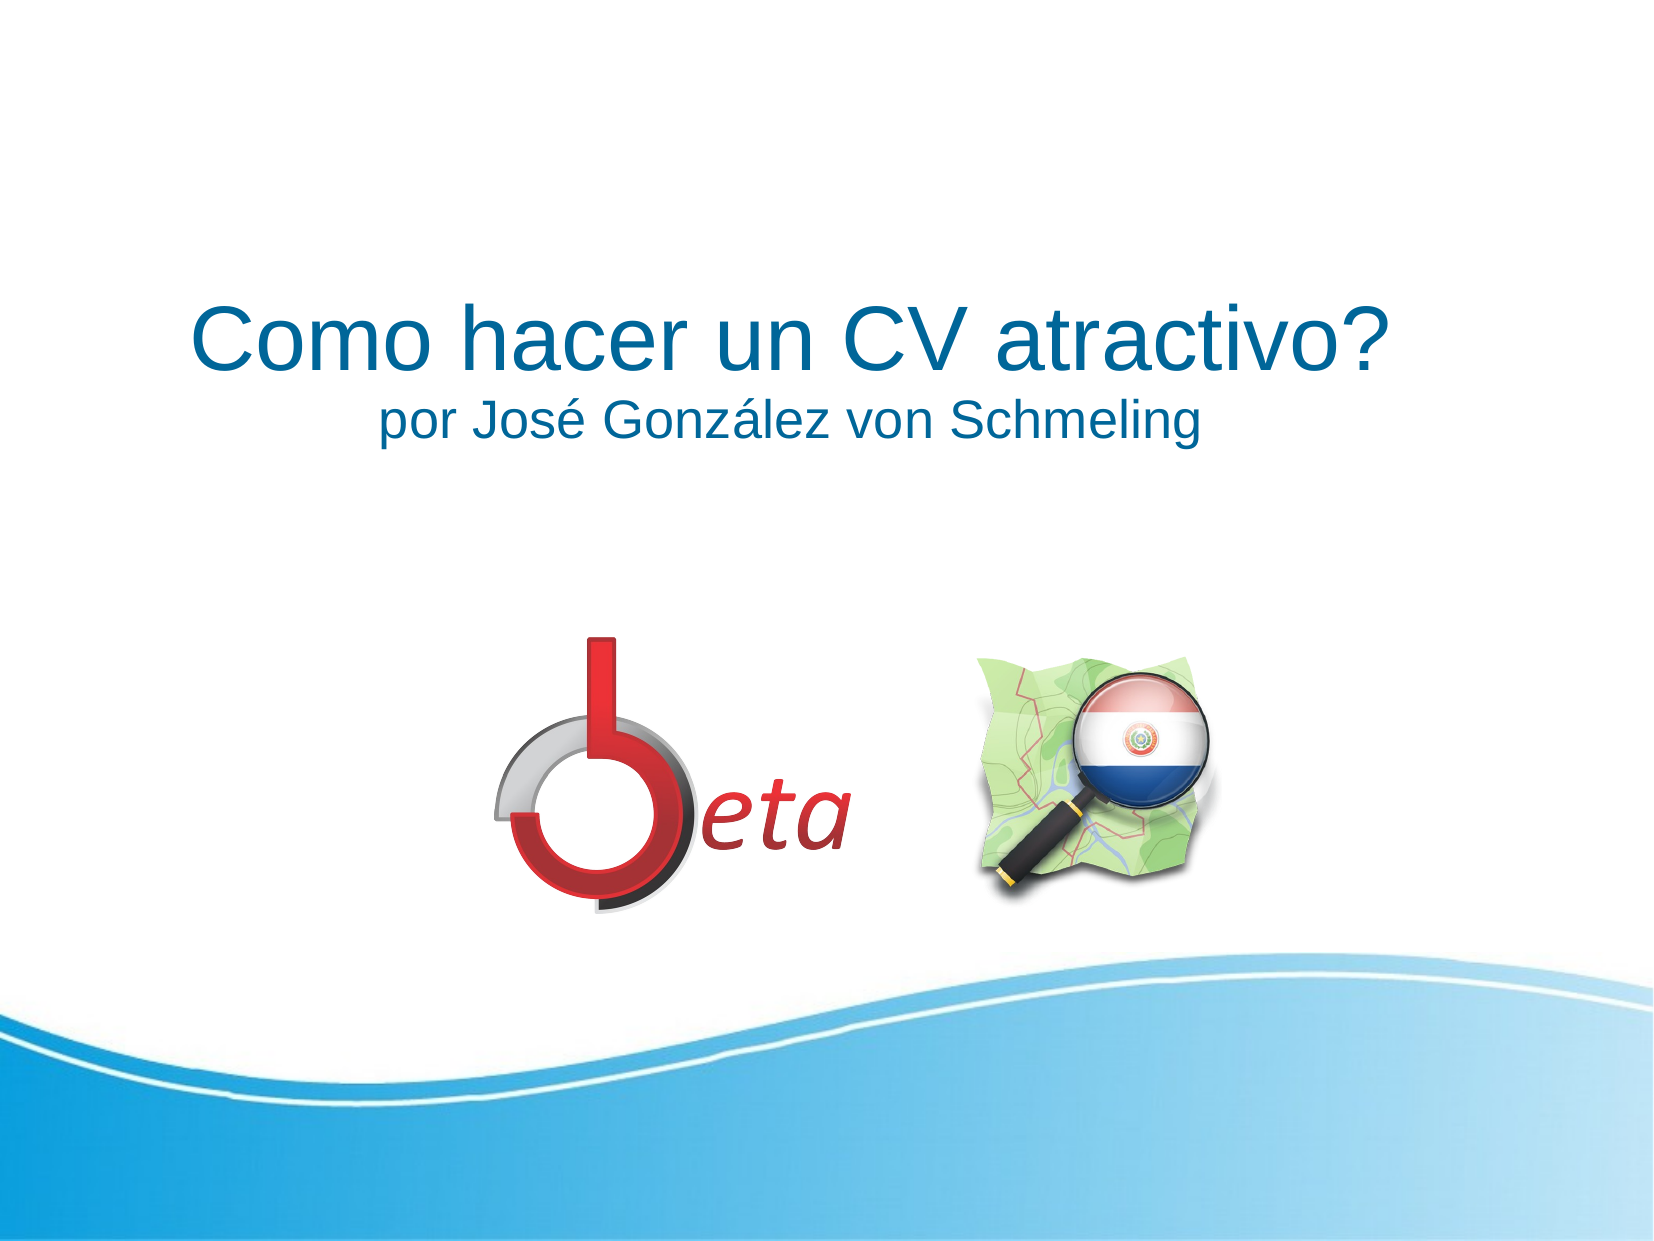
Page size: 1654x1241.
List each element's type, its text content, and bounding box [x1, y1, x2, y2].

picture [0, 952, 1654, 1241]
picture [494, 637, 851, 914]
title Como hacer un CV atractivo? por José González von Schmeling [47, 265, 1536, 473]
picture [956, 637, 1229, 910]
